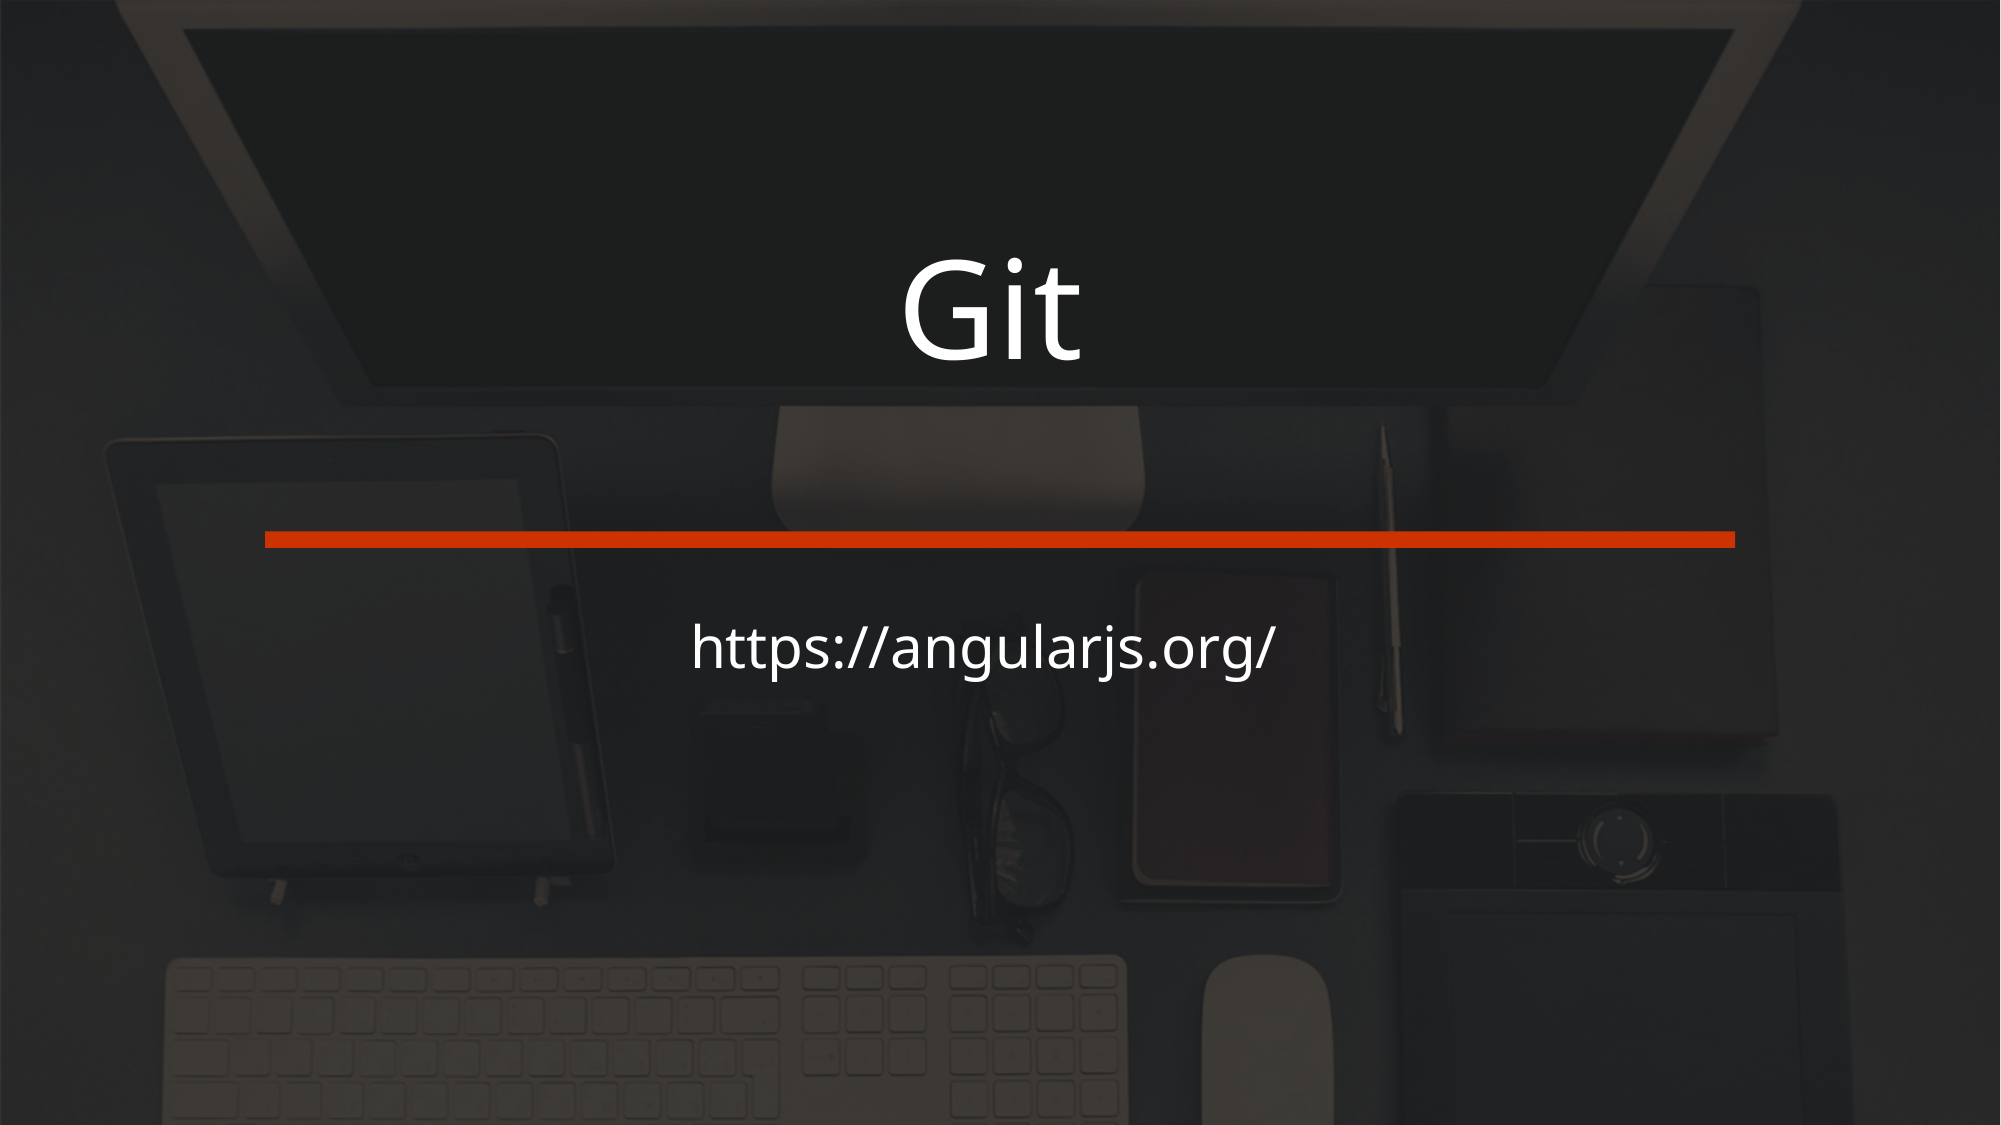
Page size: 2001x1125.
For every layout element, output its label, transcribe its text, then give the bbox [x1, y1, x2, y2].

picture [0, 0, 2001, 1125]
text_box Git [883, 206, 1118, 424]
text_box [265, 531, 1736, 548]
text_box https://angularjs.org/ [675, 602, 1325, 721]
